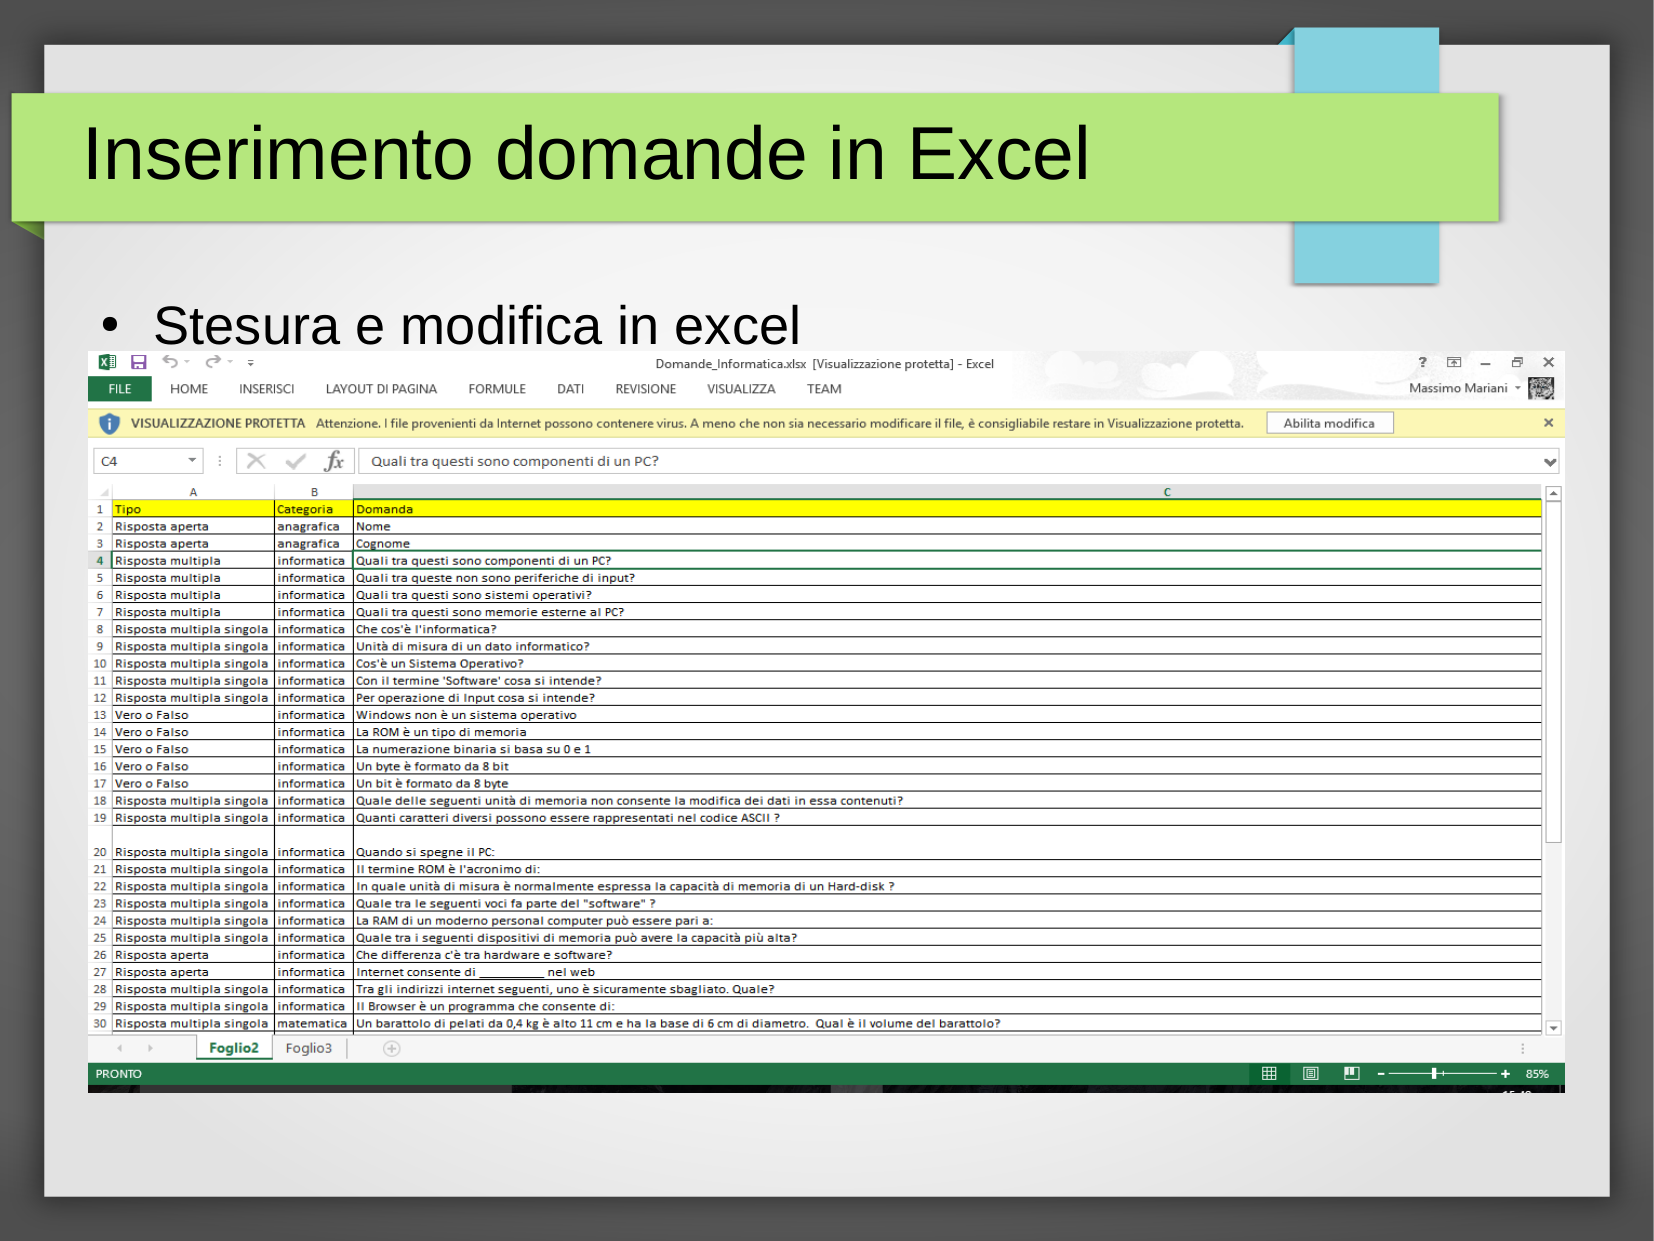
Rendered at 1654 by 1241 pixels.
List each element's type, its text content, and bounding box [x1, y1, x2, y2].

list Stesura e modifica in excel [82, 295, 1571, 1015]
picture [0, 0, 1654, 1241]
title Inserimento domande in Excel [82, 94, 1264, 213]
